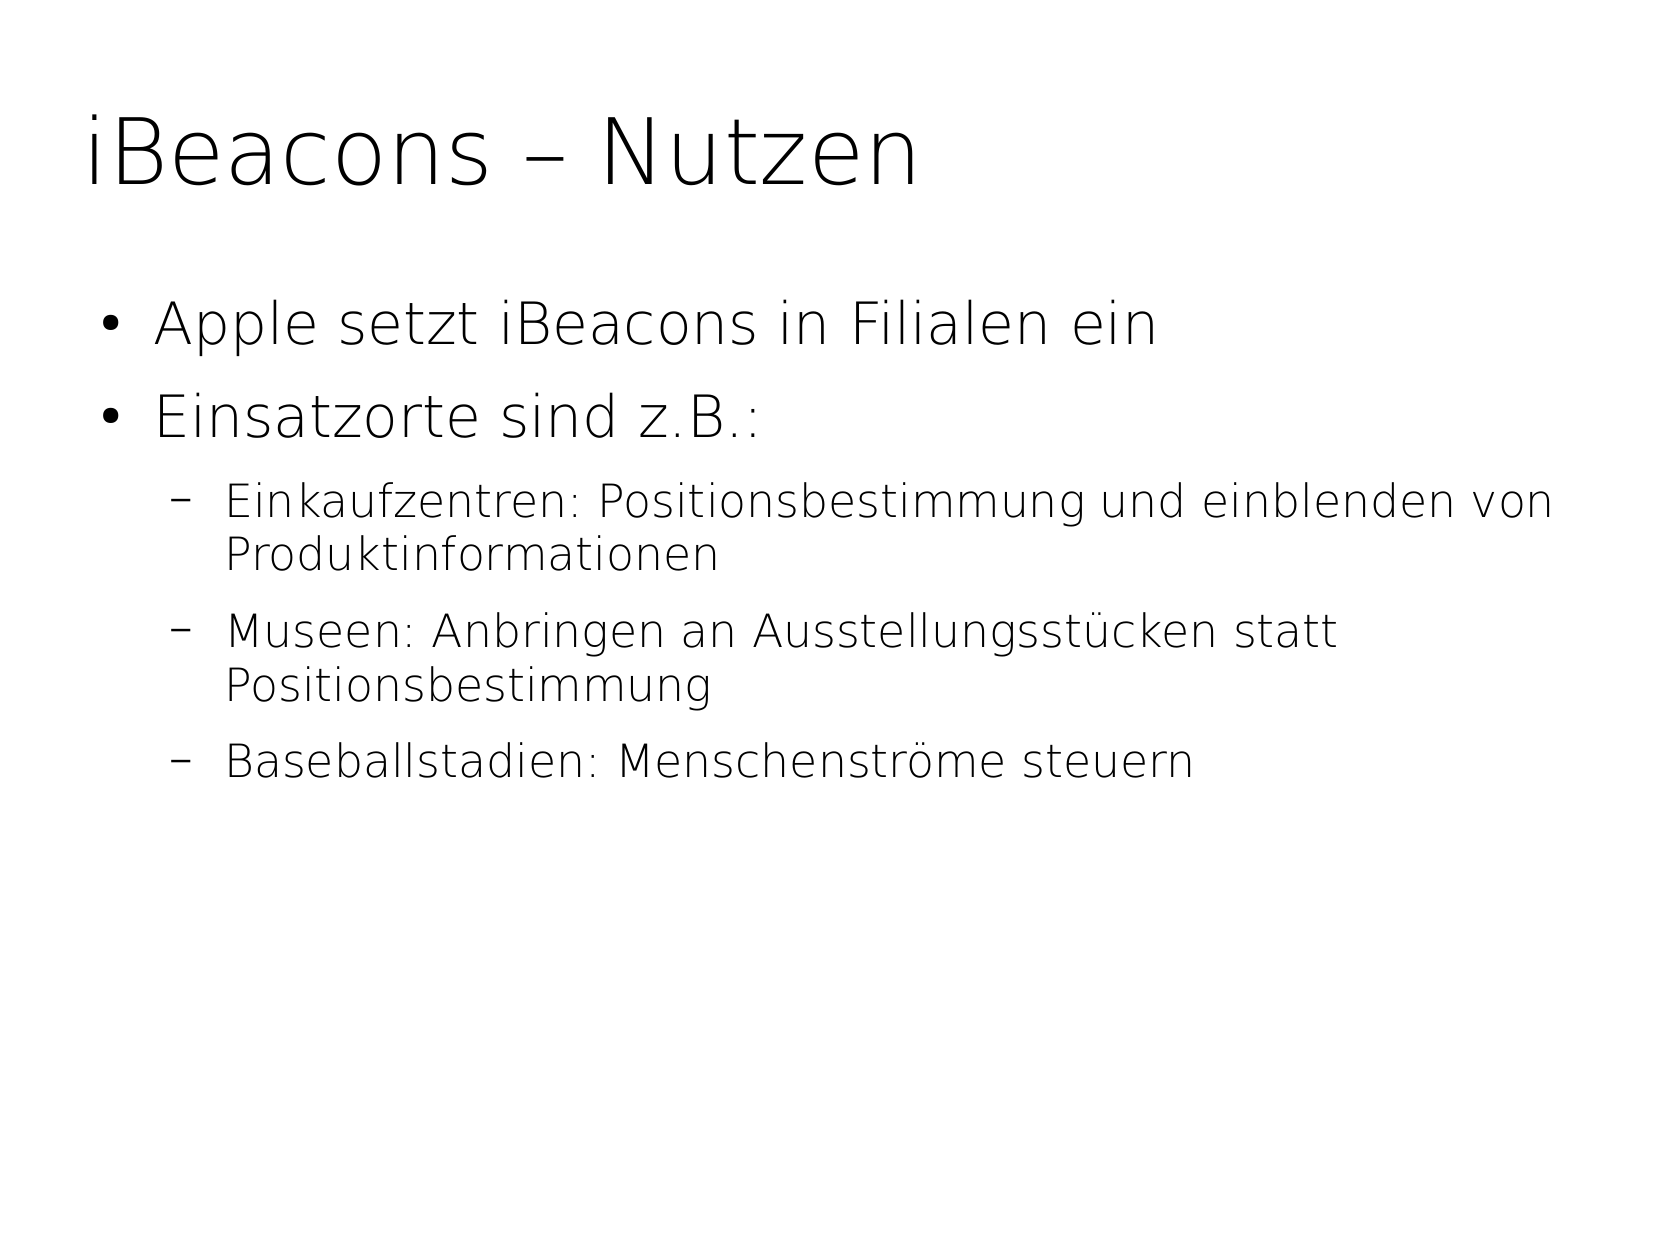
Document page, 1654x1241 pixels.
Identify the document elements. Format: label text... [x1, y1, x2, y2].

list Apple setzt iBeacons in Filialen ein Einsatzorte sind z.B.: Einkaufzentren: Positionsbestimmung und einblenden von Produktinformationen Museen: Anbringen an Ausstellungsstücken statt Positionsbestimmung Baseballstadien: Menschenströme steuern [82, 290, 1571, 1010]
title iBeacons – Nutzen [82, 49, 1571, 257]
